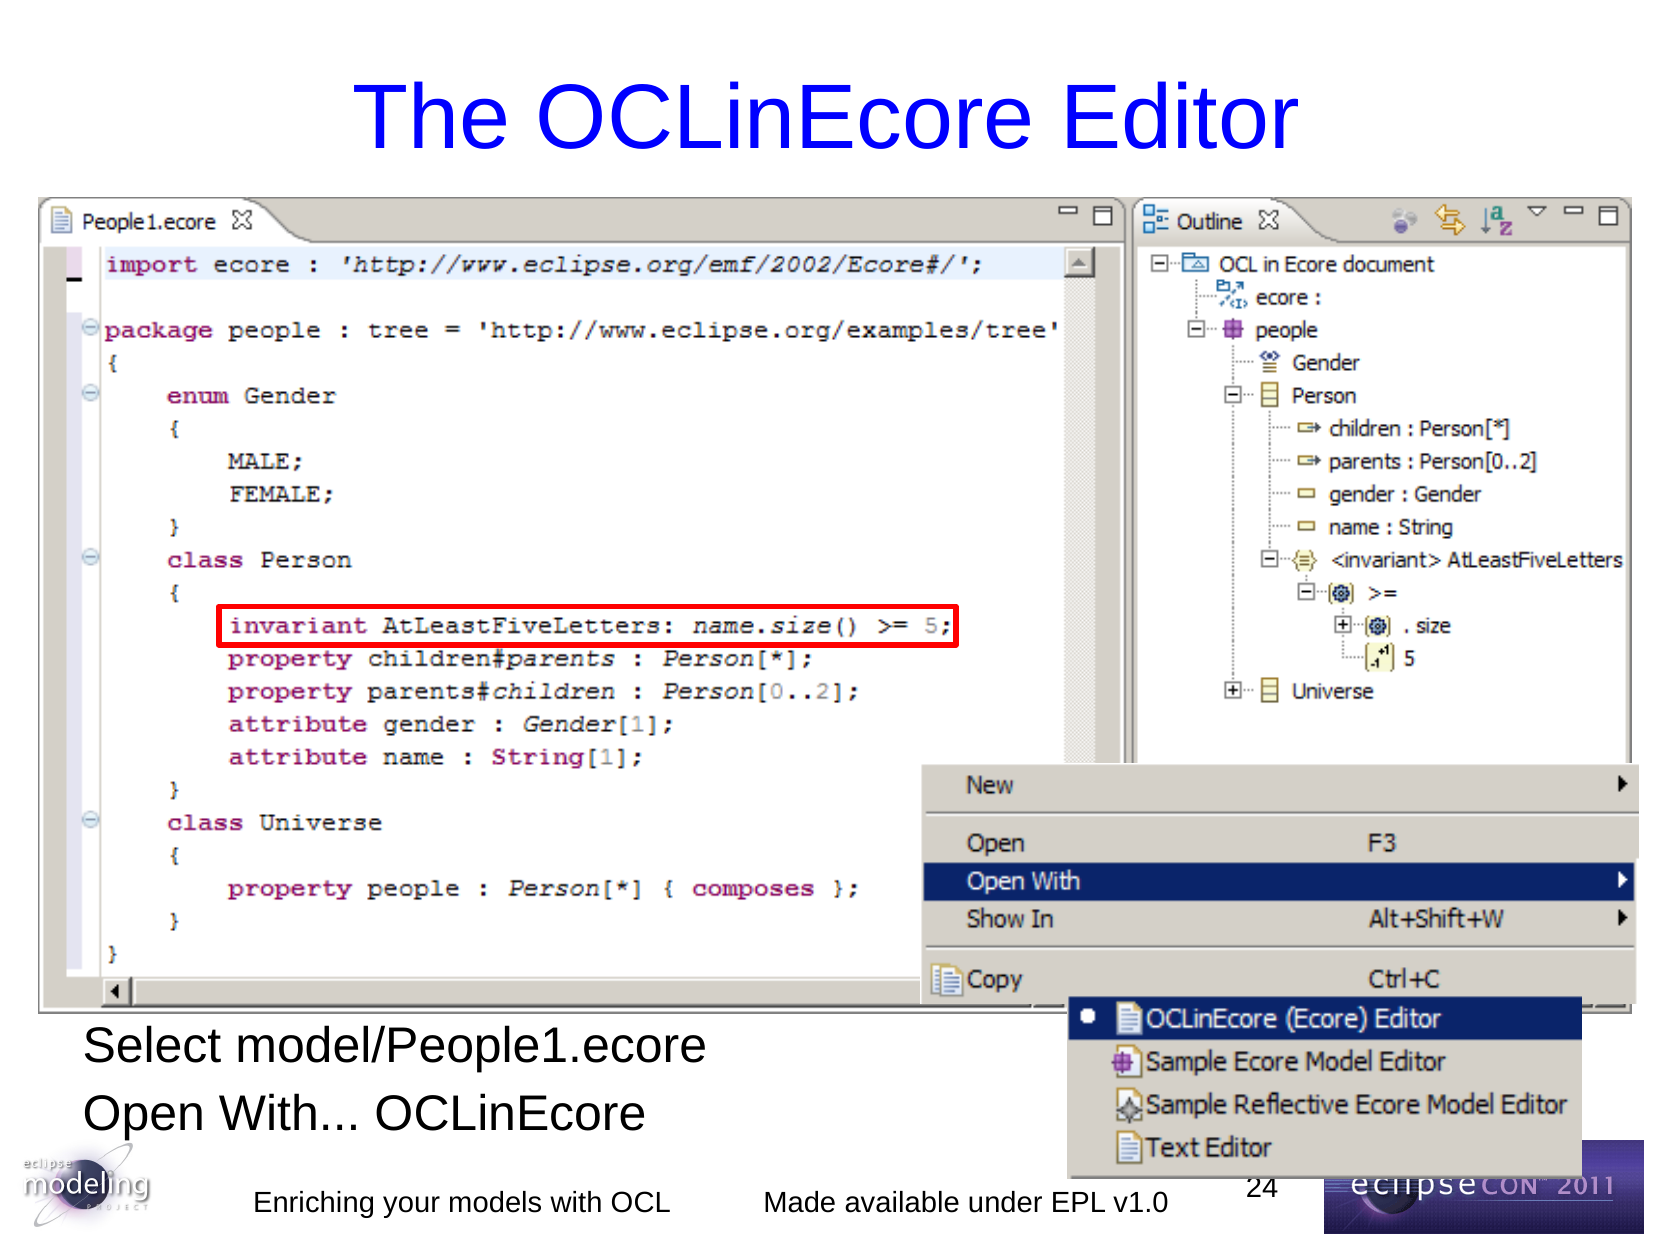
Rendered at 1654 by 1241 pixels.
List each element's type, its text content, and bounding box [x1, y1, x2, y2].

title The OCLinEcore Editor [82, 56, 1571, 177]
picture [9, 1136, 156, 1235]
list Select model/People1.ecore Open With... OCLinEcore [82, 1017, 1067, 1141]
picture [38, 197, 1644, 1234]
